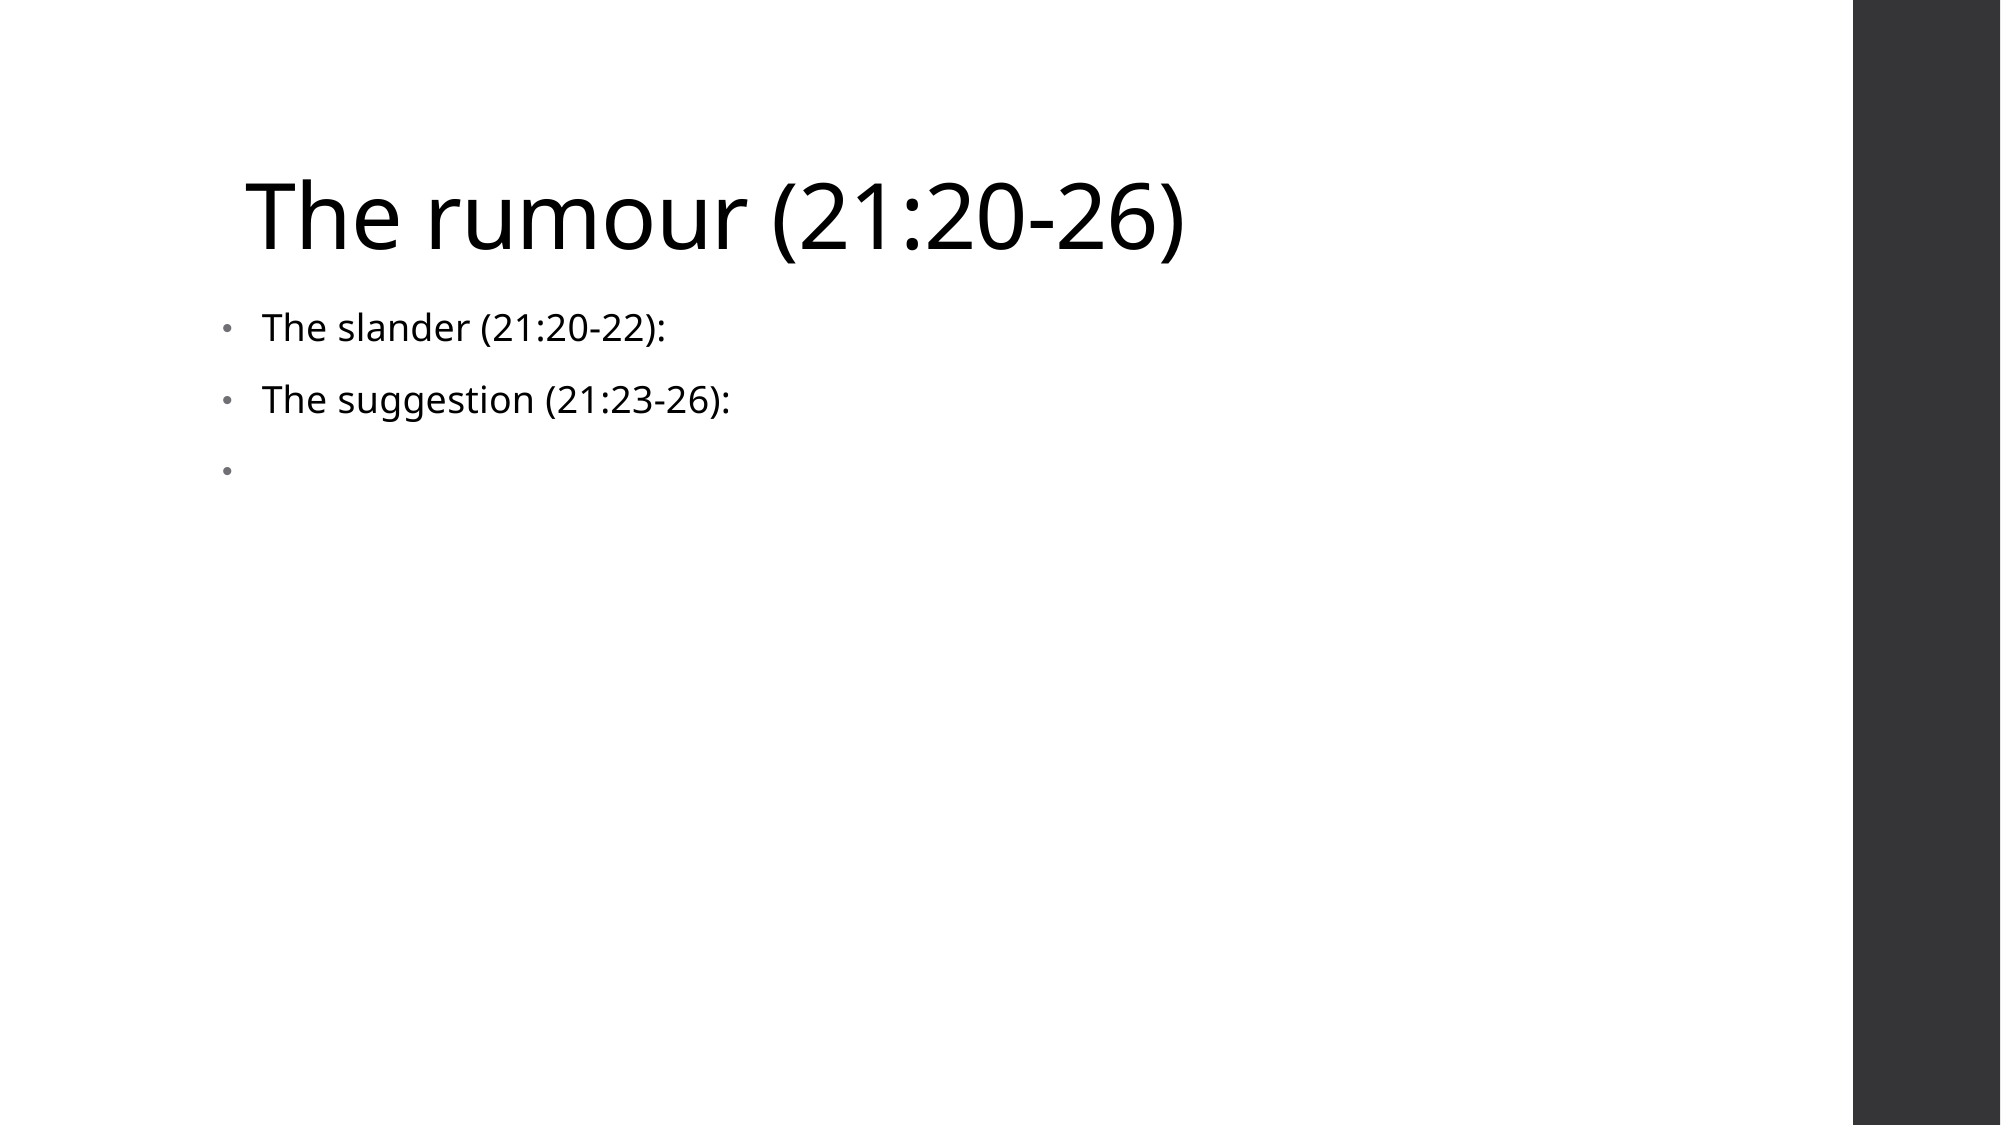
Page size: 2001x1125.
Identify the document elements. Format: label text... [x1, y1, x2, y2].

list The slander (21:20-22): The suggestion (21:23-26): [206, 299, 1617, 1014]
title The rumour (21:20-26) [206, 60, 1797, 278]
